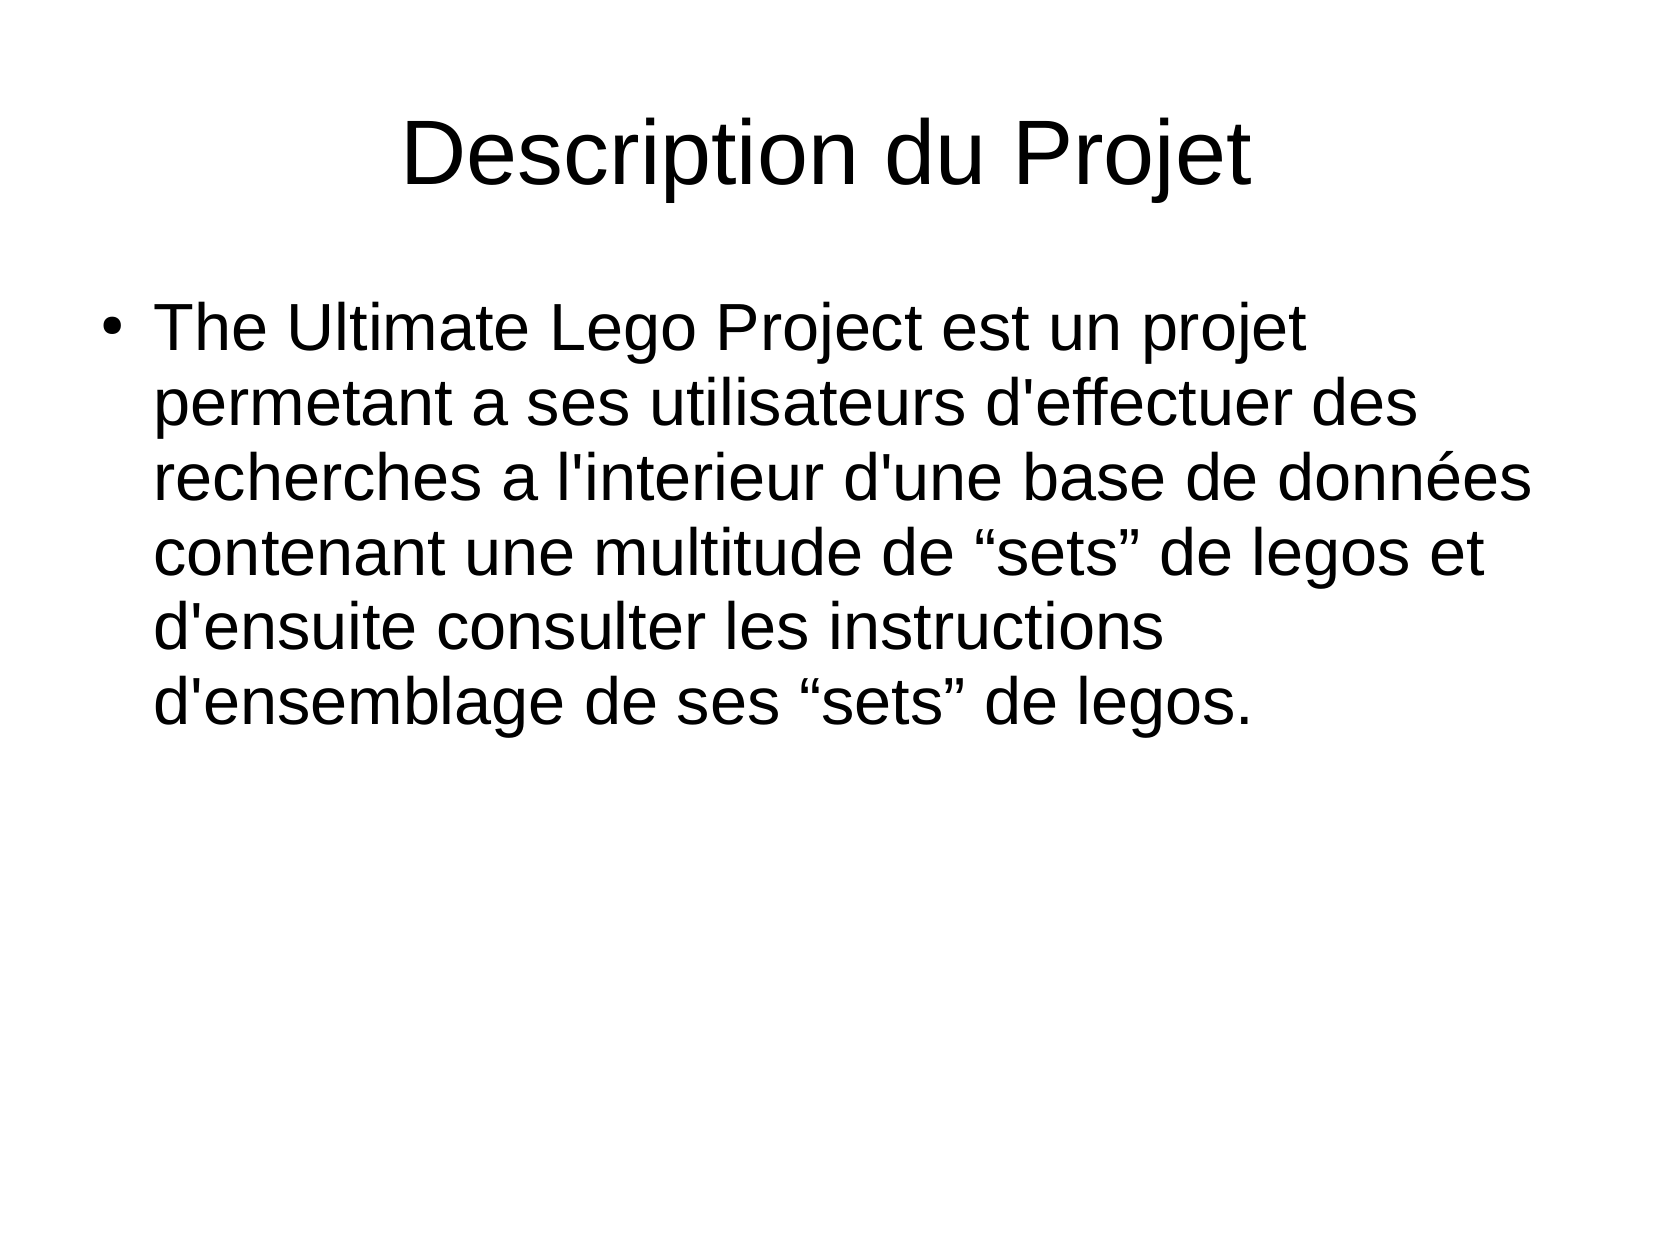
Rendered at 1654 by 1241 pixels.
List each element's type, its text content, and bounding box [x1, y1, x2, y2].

list The Ultimate Lego Project est un projet permetant a ses utilisateurs d'effectuer des recherches a l'interieur d'une base de données contenant une multitude de “sets” de legos et d'ensuite consulter les instructions d'ensemblage de ses “sets” de legos. [82, 290, 1538, 1010]
title Description du Projet [82, 49, 1571, 257]
